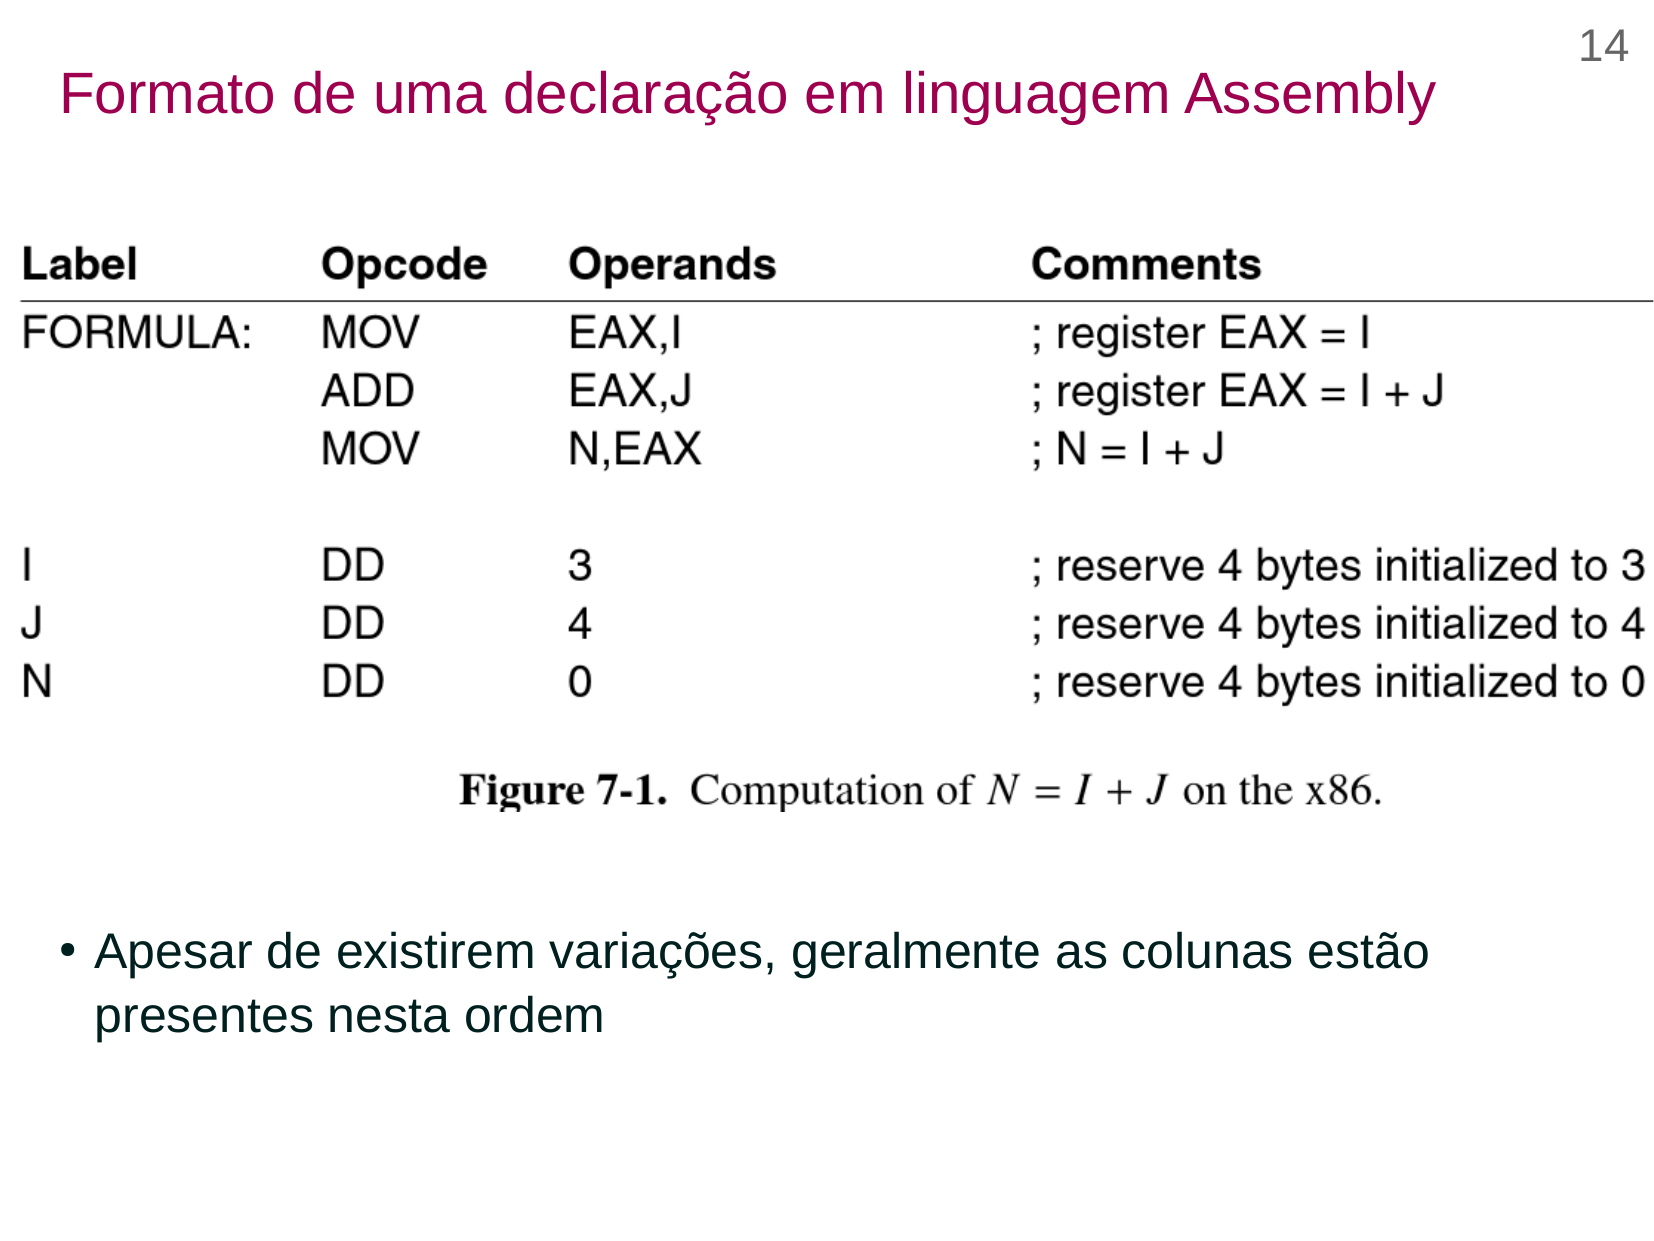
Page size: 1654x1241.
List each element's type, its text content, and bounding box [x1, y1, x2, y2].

list Apesar de existirem variações, geralmente as colunas estão presentes nesta ordem [59, 915, 1595, 1211]
title Formato de uma declaração em linguagem Assembly [59, 29, 1595, 148]
picture [11, 235, 1654, 813]
